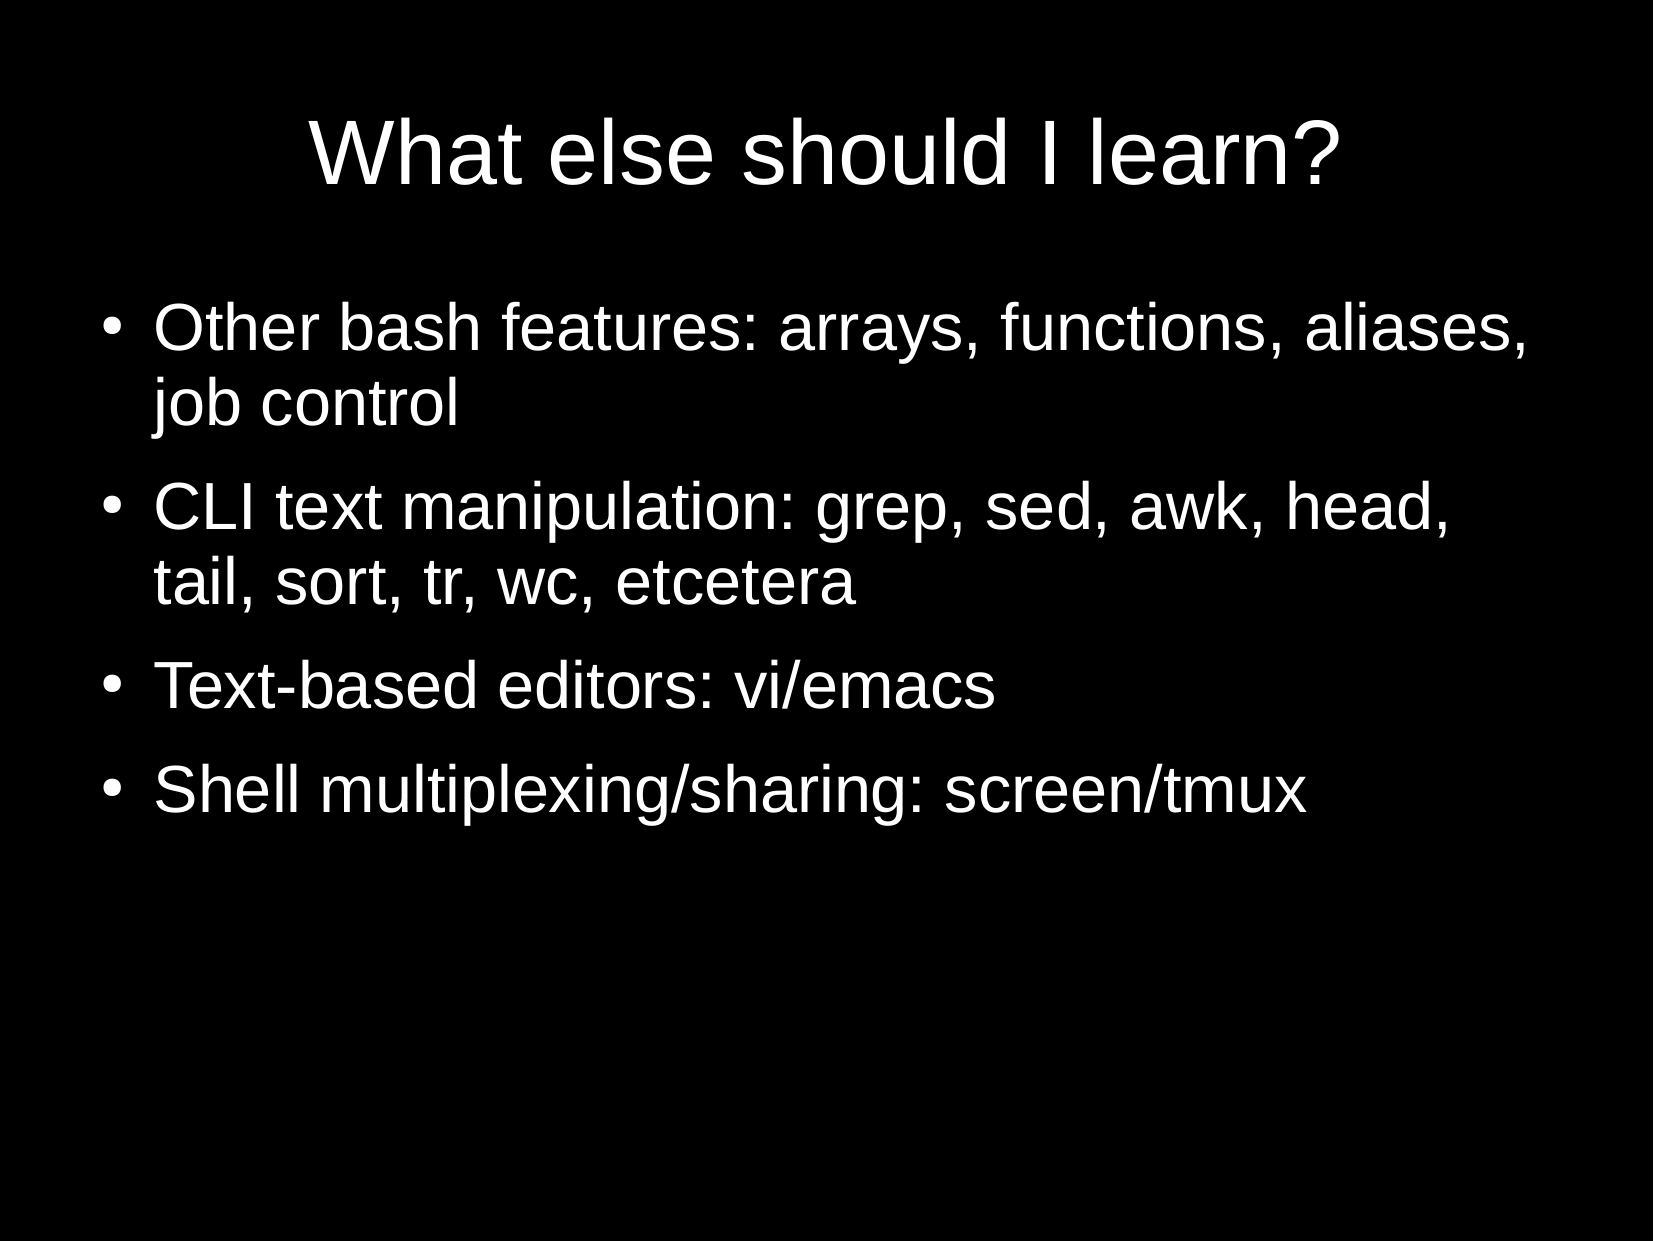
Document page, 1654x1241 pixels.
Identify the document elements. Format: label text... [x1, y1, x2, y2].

title What else should I learn? [82, 49, 1571, 257]
list Other bash features: arrays, functions, aliases, job control CLI text manipulation: grep, sed, awk, head, tail, sort, tr, wc, etcetera Text-based editors: vi/emacs Shell multiplexing/sharing: screen/tmux [82, 290, 1538, 1010]
